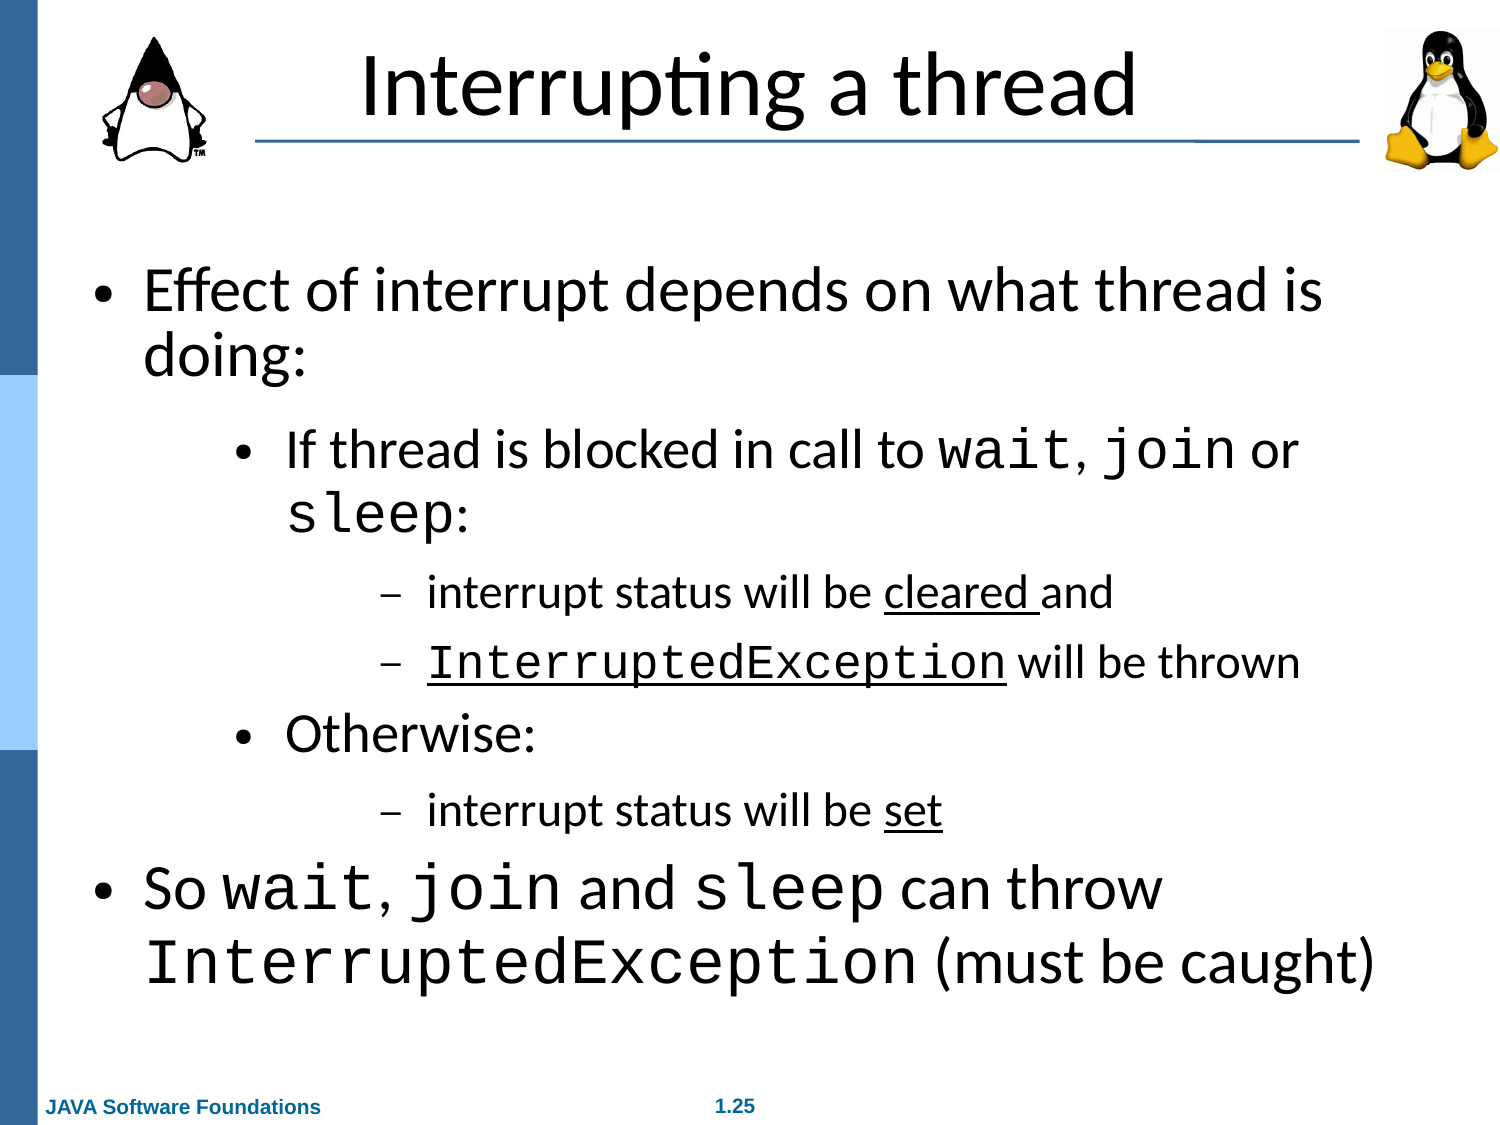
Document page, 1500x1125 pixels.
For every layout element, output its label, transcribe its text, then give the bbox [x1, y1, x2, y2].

picture [54, 0, 255, 200]
list Effect of interrupt depends on what thread is doing: If thread is blocked in call to wait, join or sleep: interrupt status will be cleared and InterruptedException will be thrown Otherwise: interrupt status will be set So wait, join and sleep can throw InterruptedException (must be caught) [75, 263, 1425, 1006]
title Interrupting a thread [75, 36, 1426, 149]
picture [1383, 28, 1500, 173]
